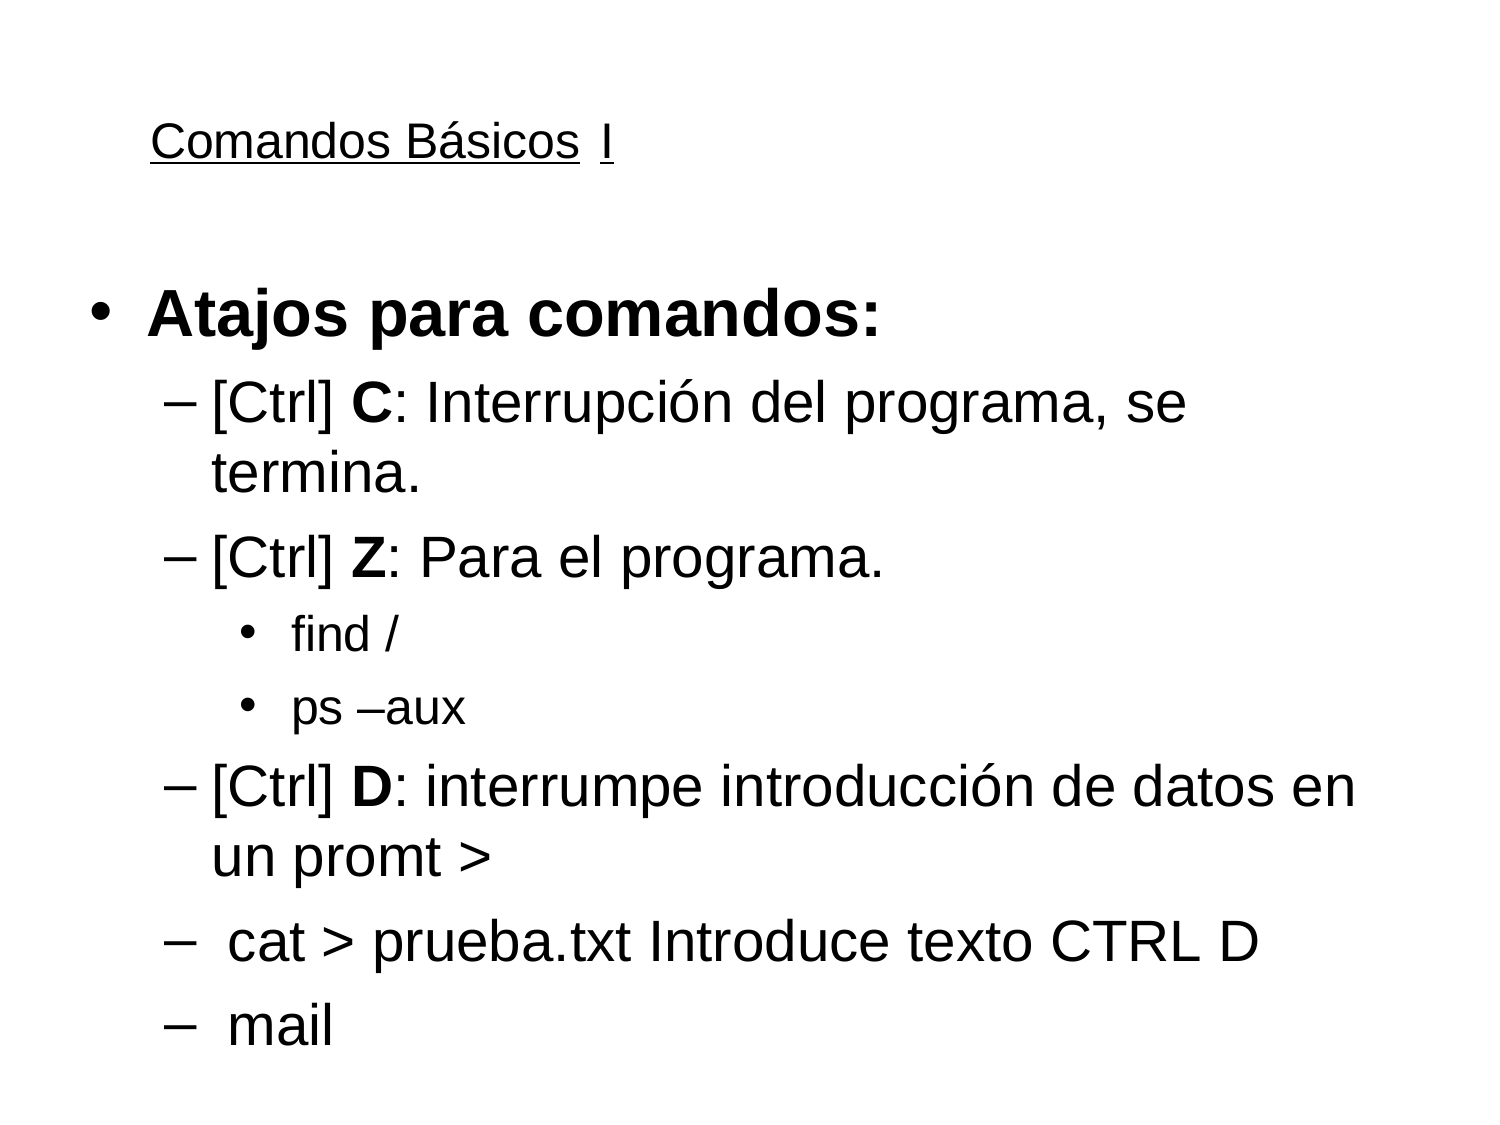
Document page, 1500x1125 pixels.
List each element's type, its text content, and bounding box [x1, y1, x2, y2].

title Comandos Básicos I [75, 45, 1426, 233]
list Atajos para comandos: [Ctrl] C: Interrupción del programa, se termina. [Ctrl] Z: Para el programa. find / ps –aux [Ctrl] D: interrumpe introducción de datos en un promt > cat > prueba.txt Introduce texto CTRL D mail [75, 262, 1426, 1066]
